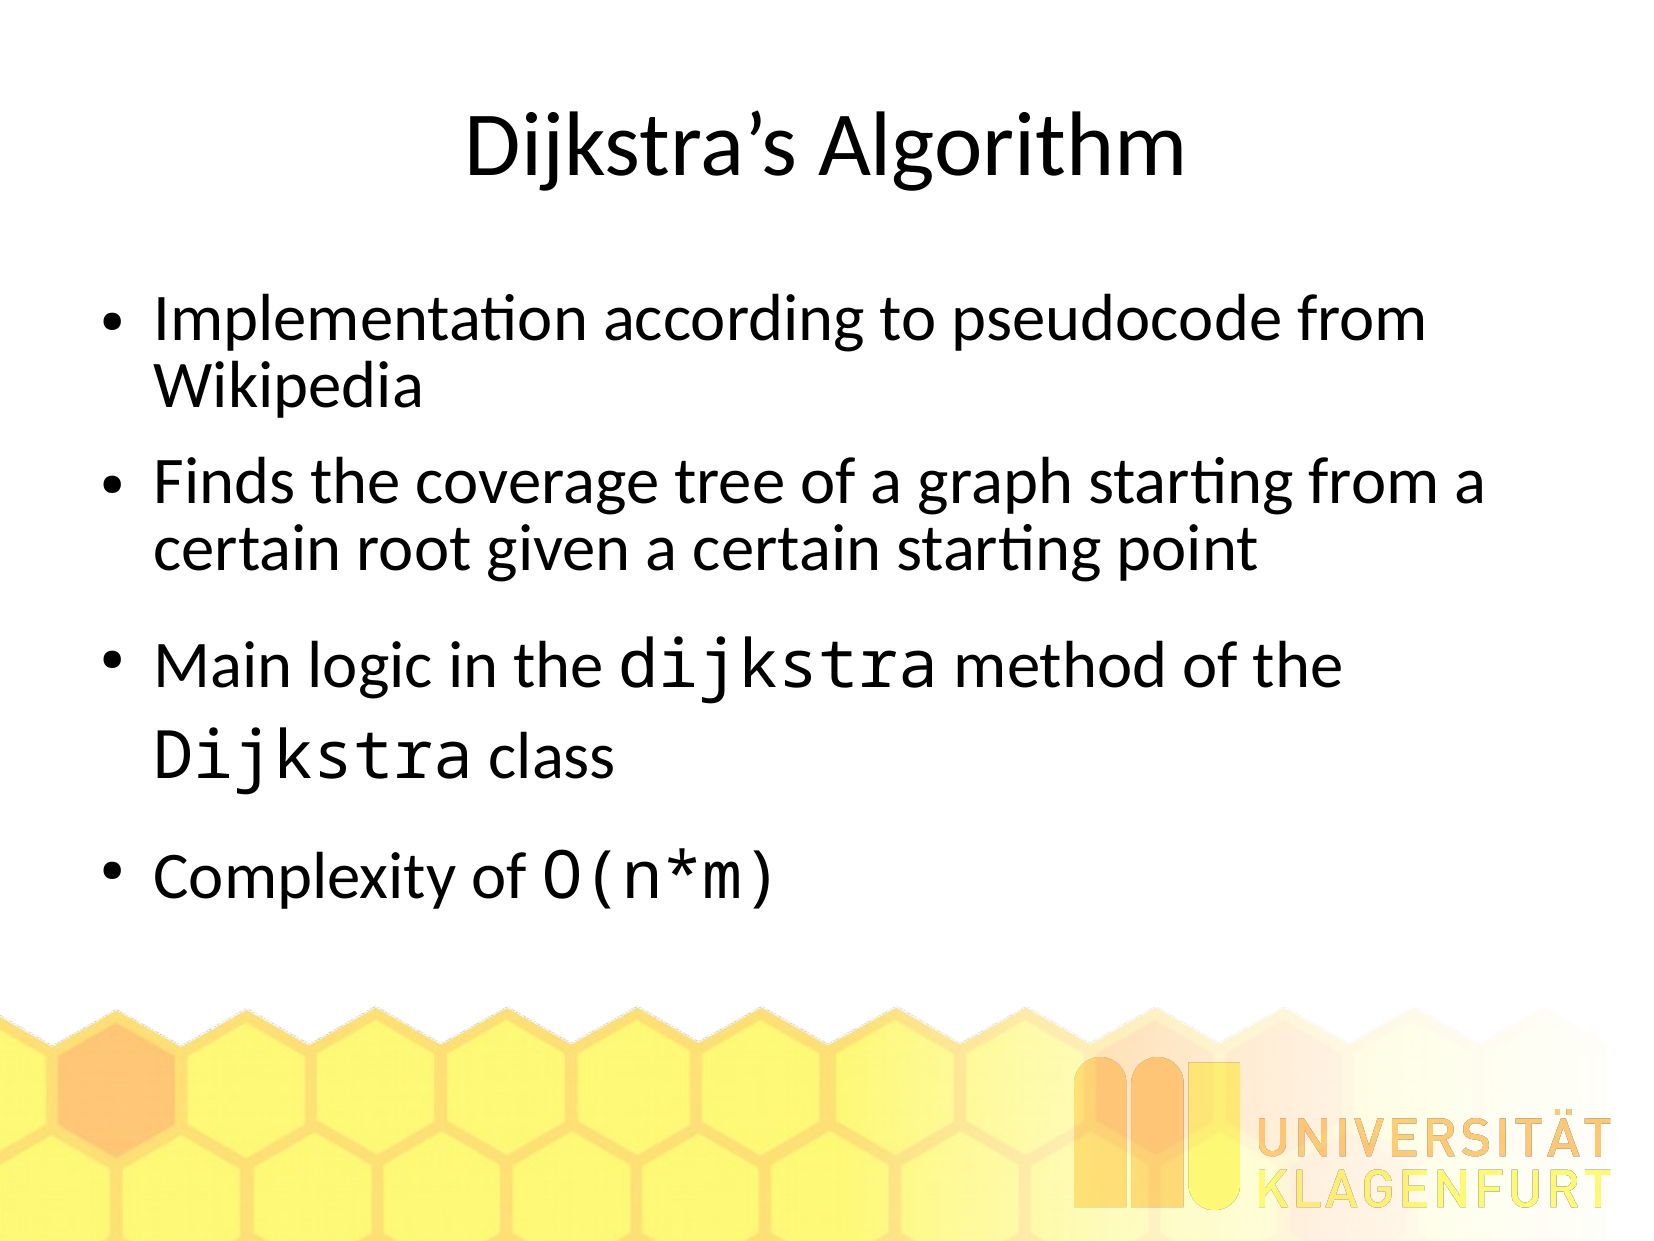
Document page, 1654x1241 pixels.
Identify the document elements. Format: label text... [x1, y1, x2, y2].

title Dijkstra’s Algorithm [82, 49, 1571, 257]
list Implementation according to pseudocode from Wikipedia Finds the coverage tree of a graph starting from a certain root given a certain starting point Main logic in the dijkstra method of the Dijkstra class Complexity of O(n*m) [82, 290, 1571, 1010]
picture [0, 1003, 1611, 1241]
